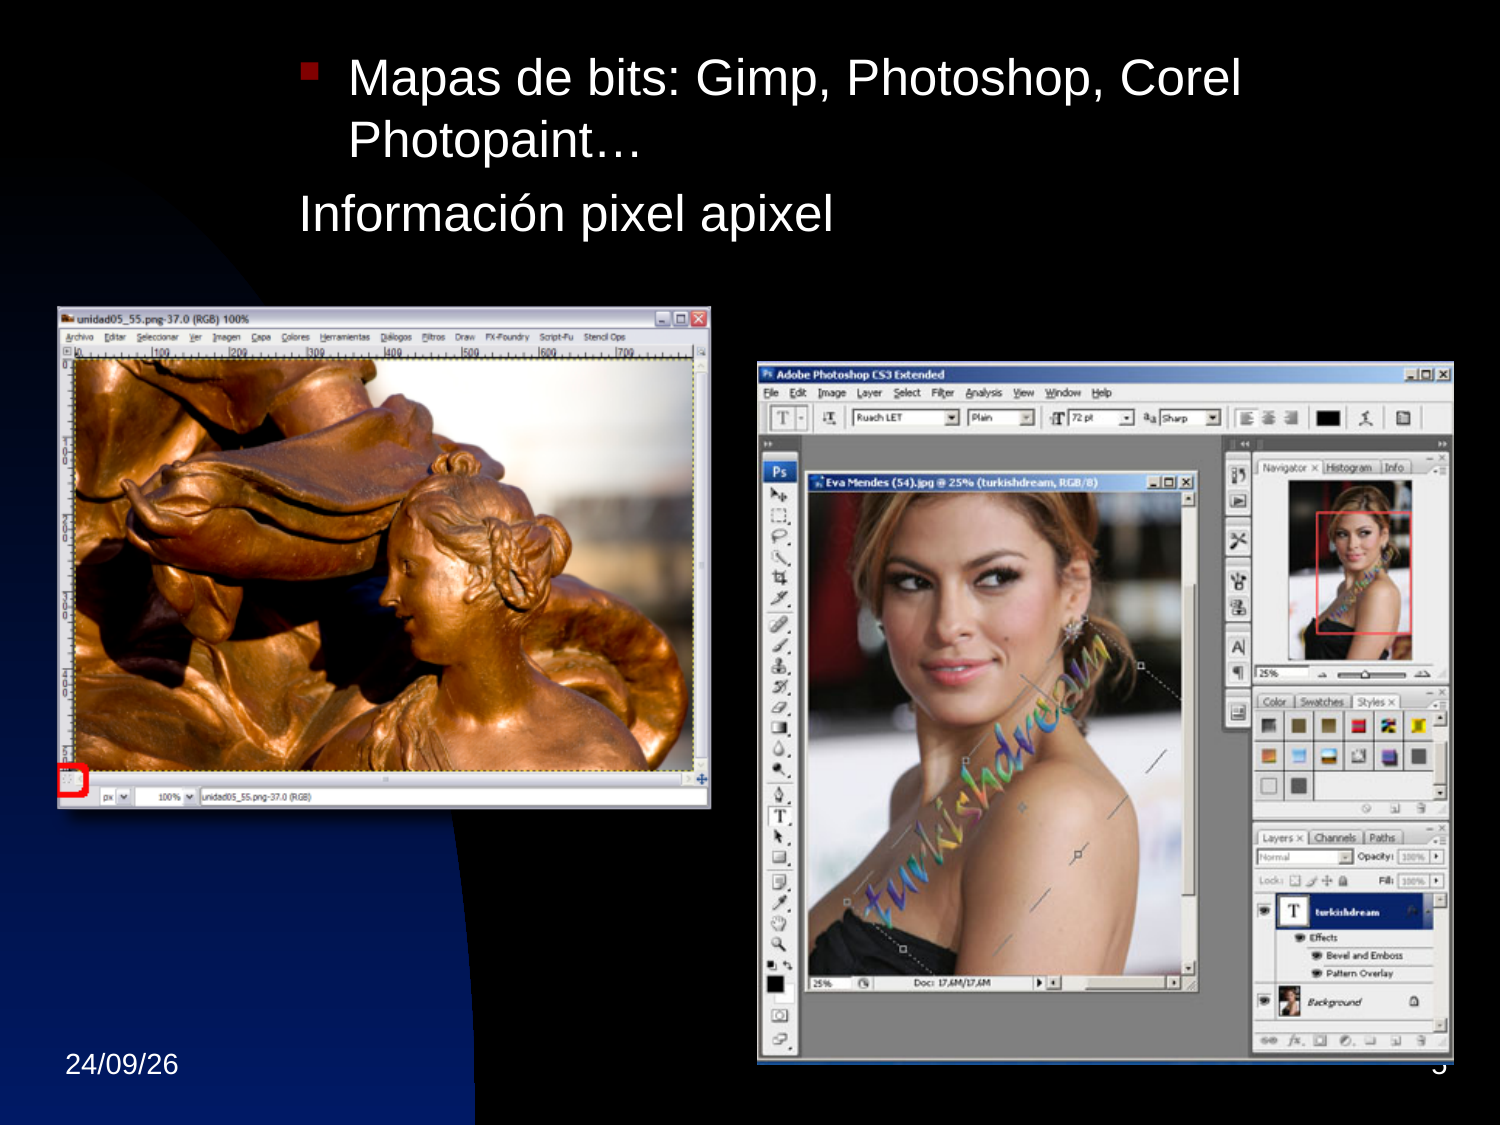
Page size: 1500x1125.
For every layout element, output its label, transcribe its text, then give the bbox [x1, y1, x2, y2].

picture [47, 296, 745, 843]
picture [757, 361, 1454, 1065]
text_box Mapas de bits: Gimp, Photoshop, Corel Photopaint… Información pixel apixel [283, 36, 1284, 251]
